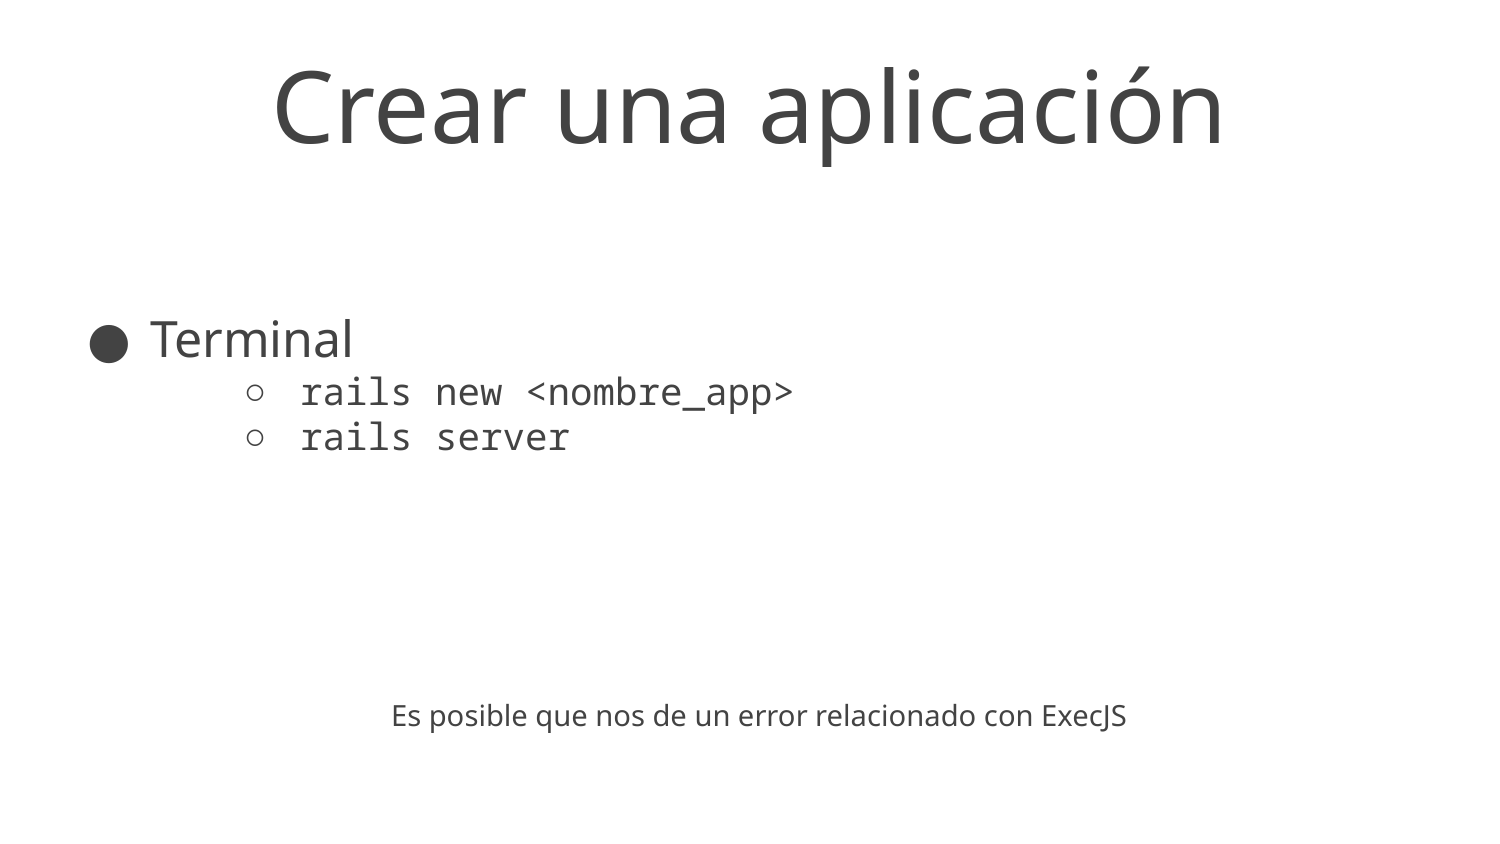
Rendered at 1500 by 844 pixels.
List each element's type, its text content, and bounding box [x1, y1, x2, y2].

text_box Terminal rails new <nombre_app> rails server [75, 307, 1425, 691]
text_box Es posible que nos de un error relacionado con ExecJS [109, 682, 1335, 780]
text_box Crear una aplicación [74, 33, 1425, 175]
